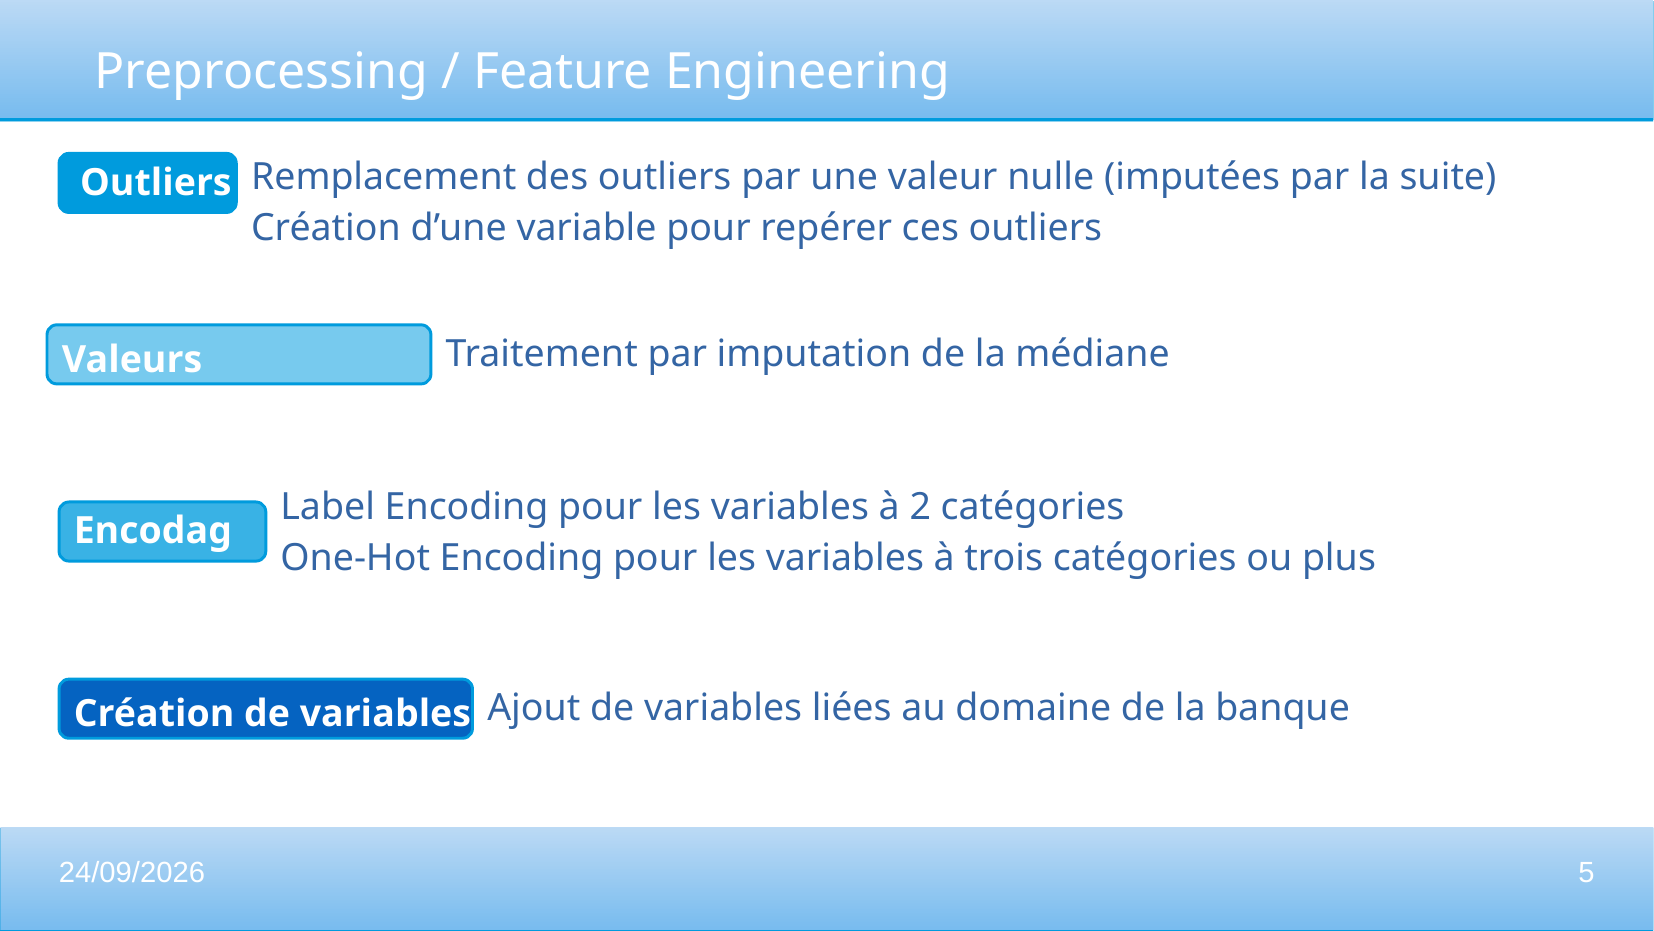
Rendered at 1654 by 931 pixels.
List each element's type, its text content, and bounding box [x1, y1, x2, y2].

text_box Encodage [59, 496, 265, 562]
text_box Valeurs manquantes [47, 324, 430, 390]
title Preprocessing / Feature Engineering [59, 29, 1595, 108]
text_box [59, 154, 65, 212]
text_box Outliers [65, 147, 266, 213]
text_box Création de variables [59, 679, 472, 744]
text_box Remplacement des outliers par une valeur nulle (imputées par la suite) Création d’une variable pour repérer ces outliers [236, 141, 1549, 207]
text_box Label Encoding pour les variables à 2 catégories One-Hot Encoding pour les variables à trois catégories ou plus [265, 472, 1435, 656]
text_box Ajout de variables liées au domaine de la banque [472, 673, 1372, 827]
text_box Traitement par imputation de la médiane [430, 319, 1600, 502]
